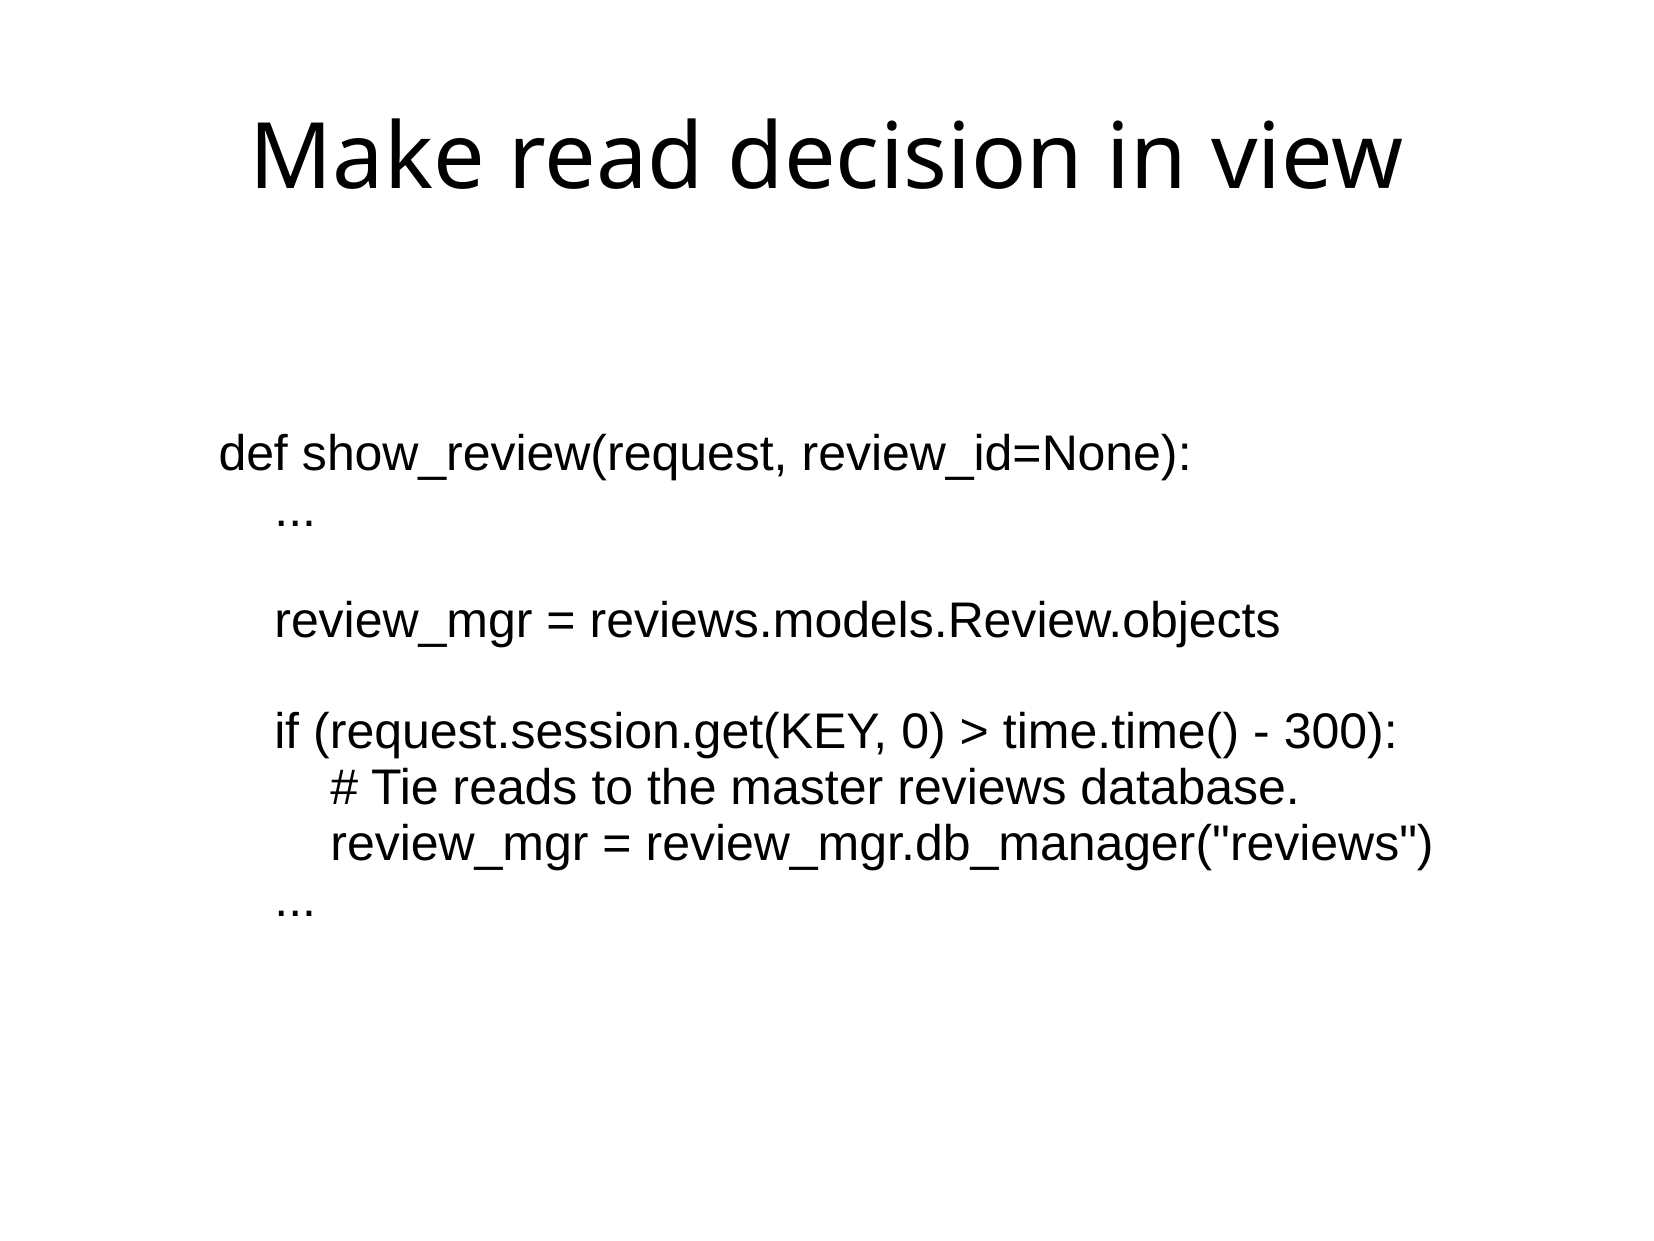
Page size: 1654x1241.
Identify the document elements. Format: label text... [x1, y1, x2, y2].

title Make read decision in view [82, 56, 1571, 250]
text_box def show_review(request, review_id=None): ... review_mgr = reviews.models.Review.objects if (request.session.get(KEY, 0) > time.time() - 300): # Tie reads to the master reviews database. review_mgr = review_mgr.db_manager("reviews") ... [203, 417, 1450, 990]
